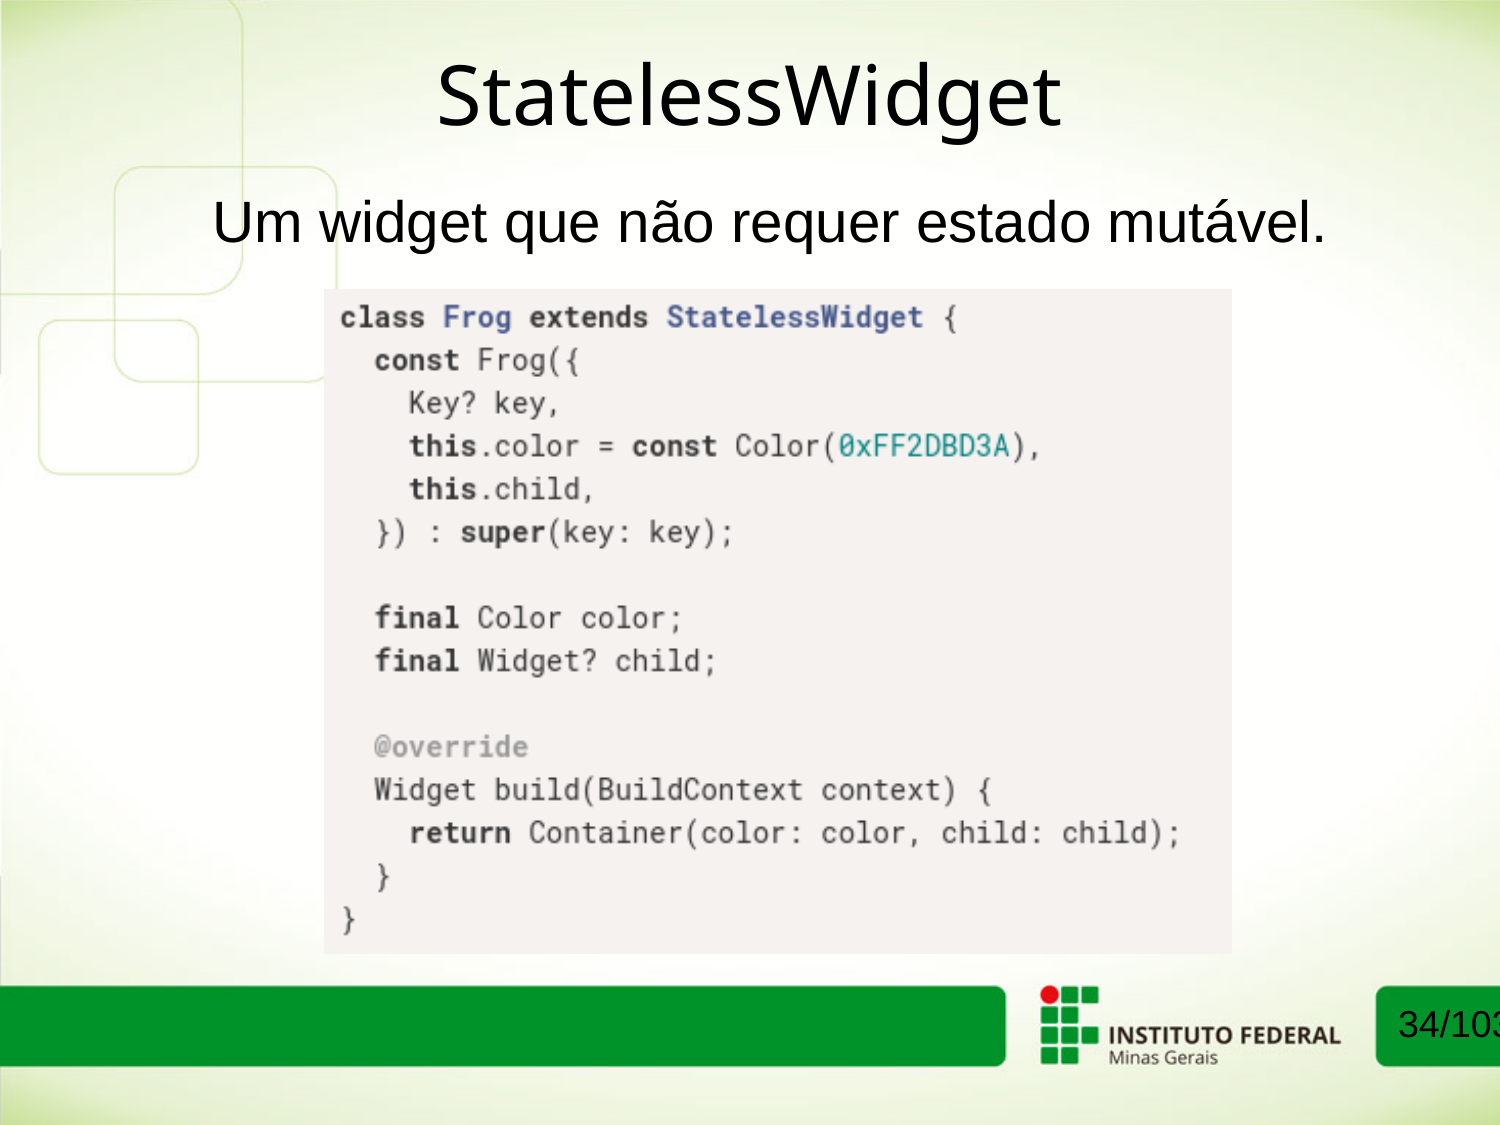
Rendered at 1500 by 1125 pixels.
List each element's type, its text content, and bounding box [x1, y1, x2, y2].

text_box StatelessWidget [74, 30, 1425, 155]
picture [0, 0, 1500, 1125]
text_box Um widget que não requer estado mutável. [96, 171, 1447, 267]
